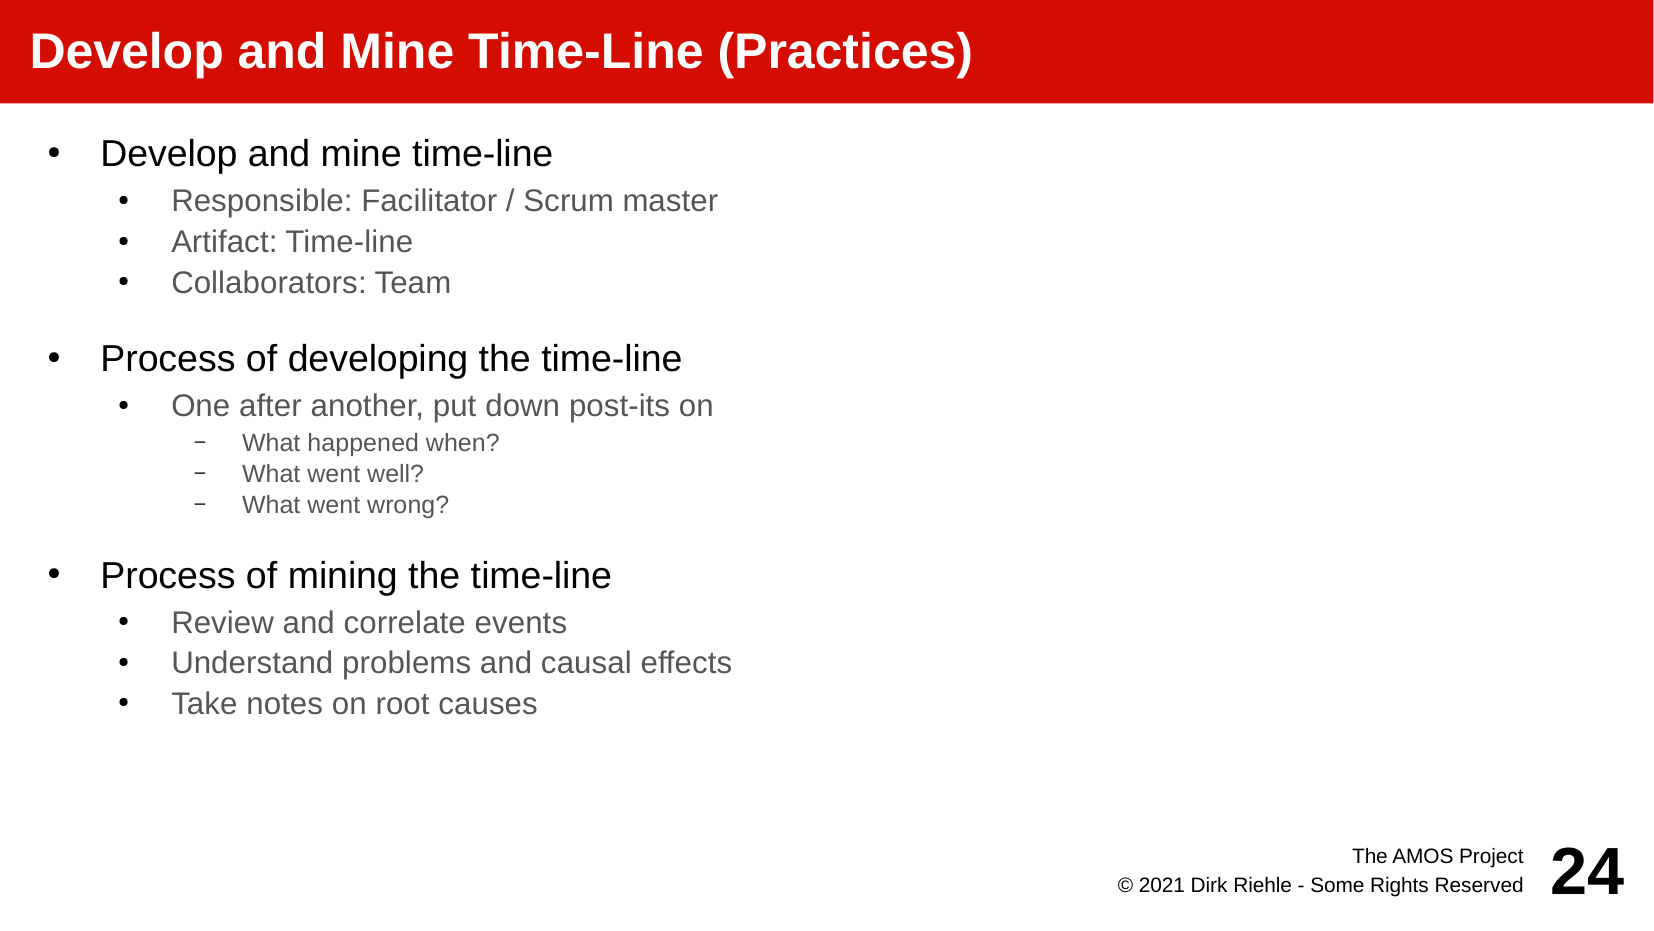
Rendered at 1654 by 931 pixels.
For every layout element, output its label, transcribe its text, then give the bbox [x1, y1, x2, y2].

title Develop and Mine Time-Line (Practices) [0, 0, 1654, 104]
list Develop and mine time-line Responsible: Facilitator / Scrum master Artifact: Time-line Collaborators: Team Process of developing the time-line One after another, put down post-its on What happened when? What went well? What went wrong? Process of mining the time-line Review and correlate events Understand problems and causal effects Take notes on root causes [29, 132, 1625, 813]
